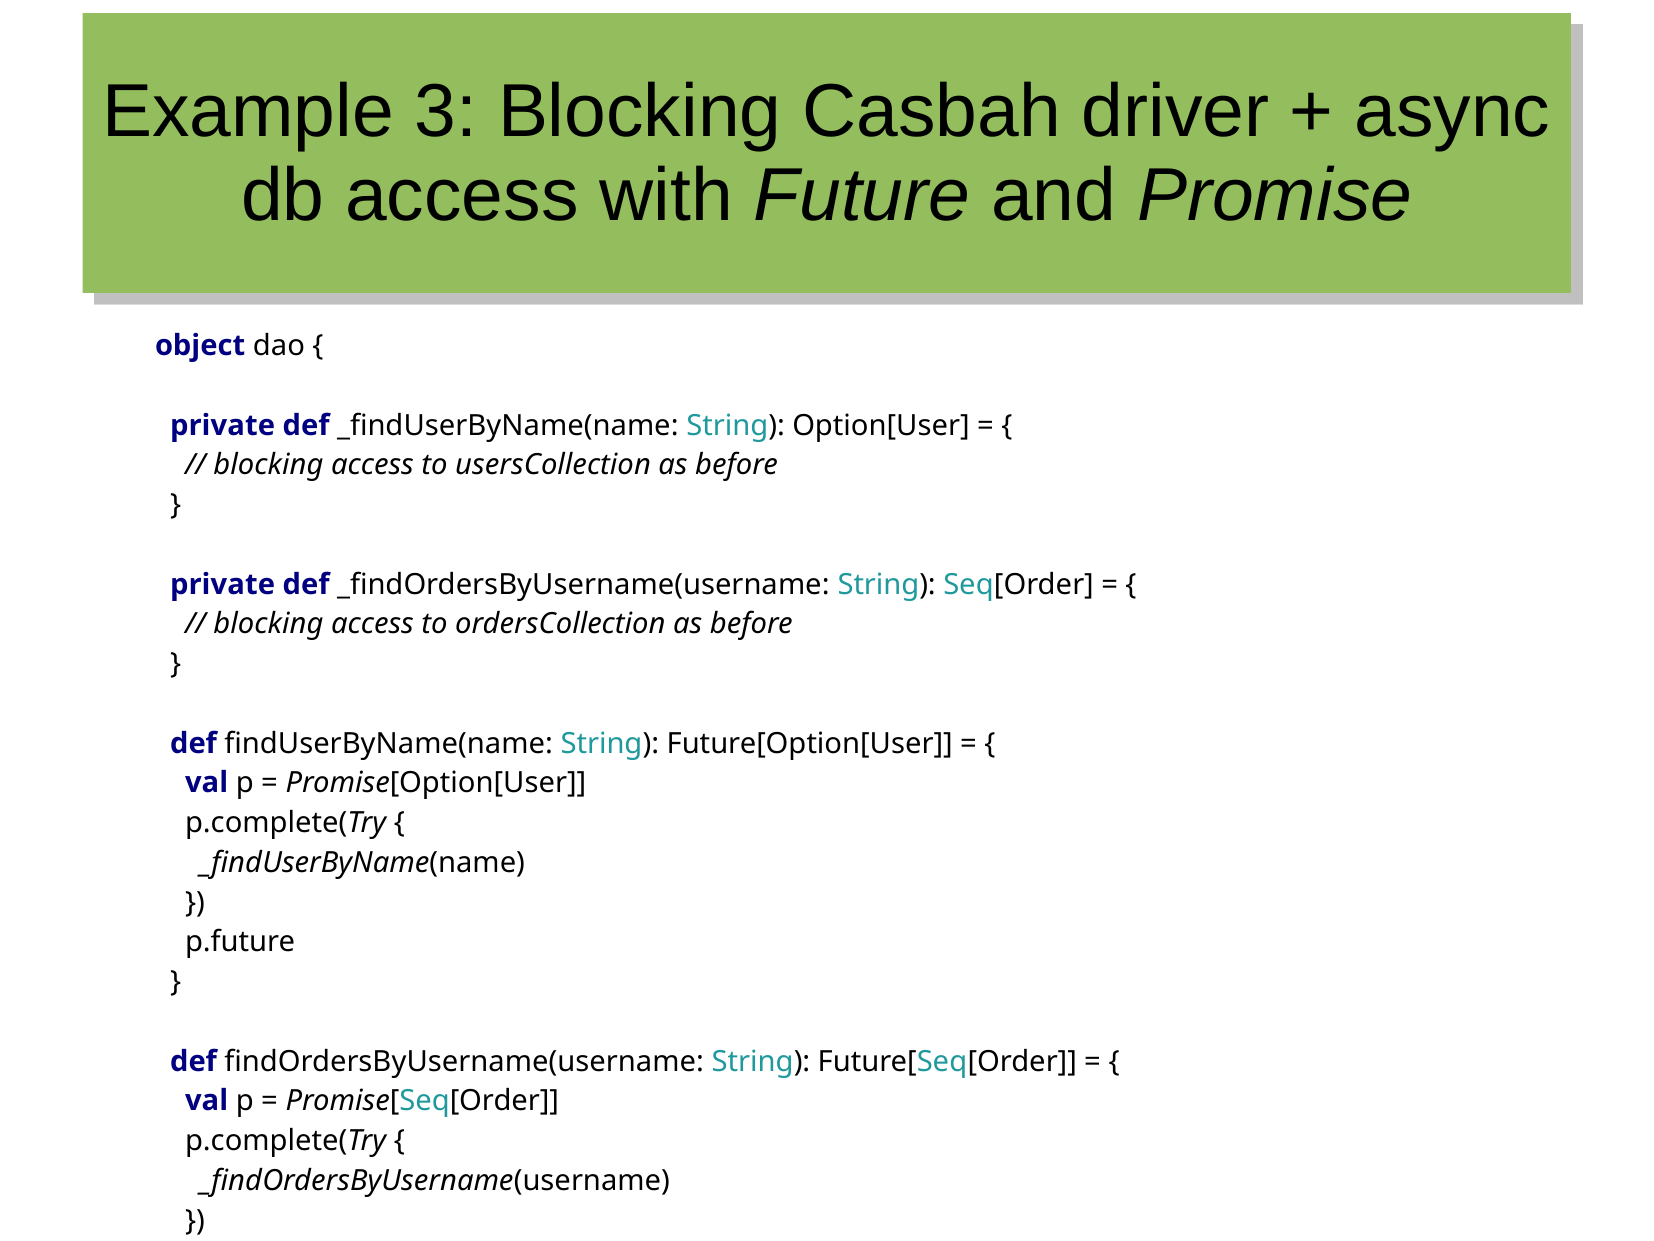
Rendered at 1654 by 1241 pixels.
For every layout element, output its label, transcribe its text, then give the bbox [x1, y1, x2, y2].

title Example 3: Blocking Casbah driver + async db access with Future and Promise [82, 13, 1571, 293]
list [91, 303, 1580, 1241]
text_box object dao { private def _findUserByName(name: String): Option[User] = { // blocking access to usersCollection as before } private def _findOrdersByUsername(username: String): Seq[Order] = { // blocking access to ordersCollection as before } def findUserByName(name: String): Future[Option[User]] = { val p = Promise[Option[User]] p.complete(Try { _findUserByName(name) }) p.future } def findOrdersByUsername(username: String): Future[Seq[Order]] = { val p = Promise[Seq[Order]] p.complete(Try { _findOrdersByUsername(username) }) p.future } } [140, 317, 1521, 1241]
